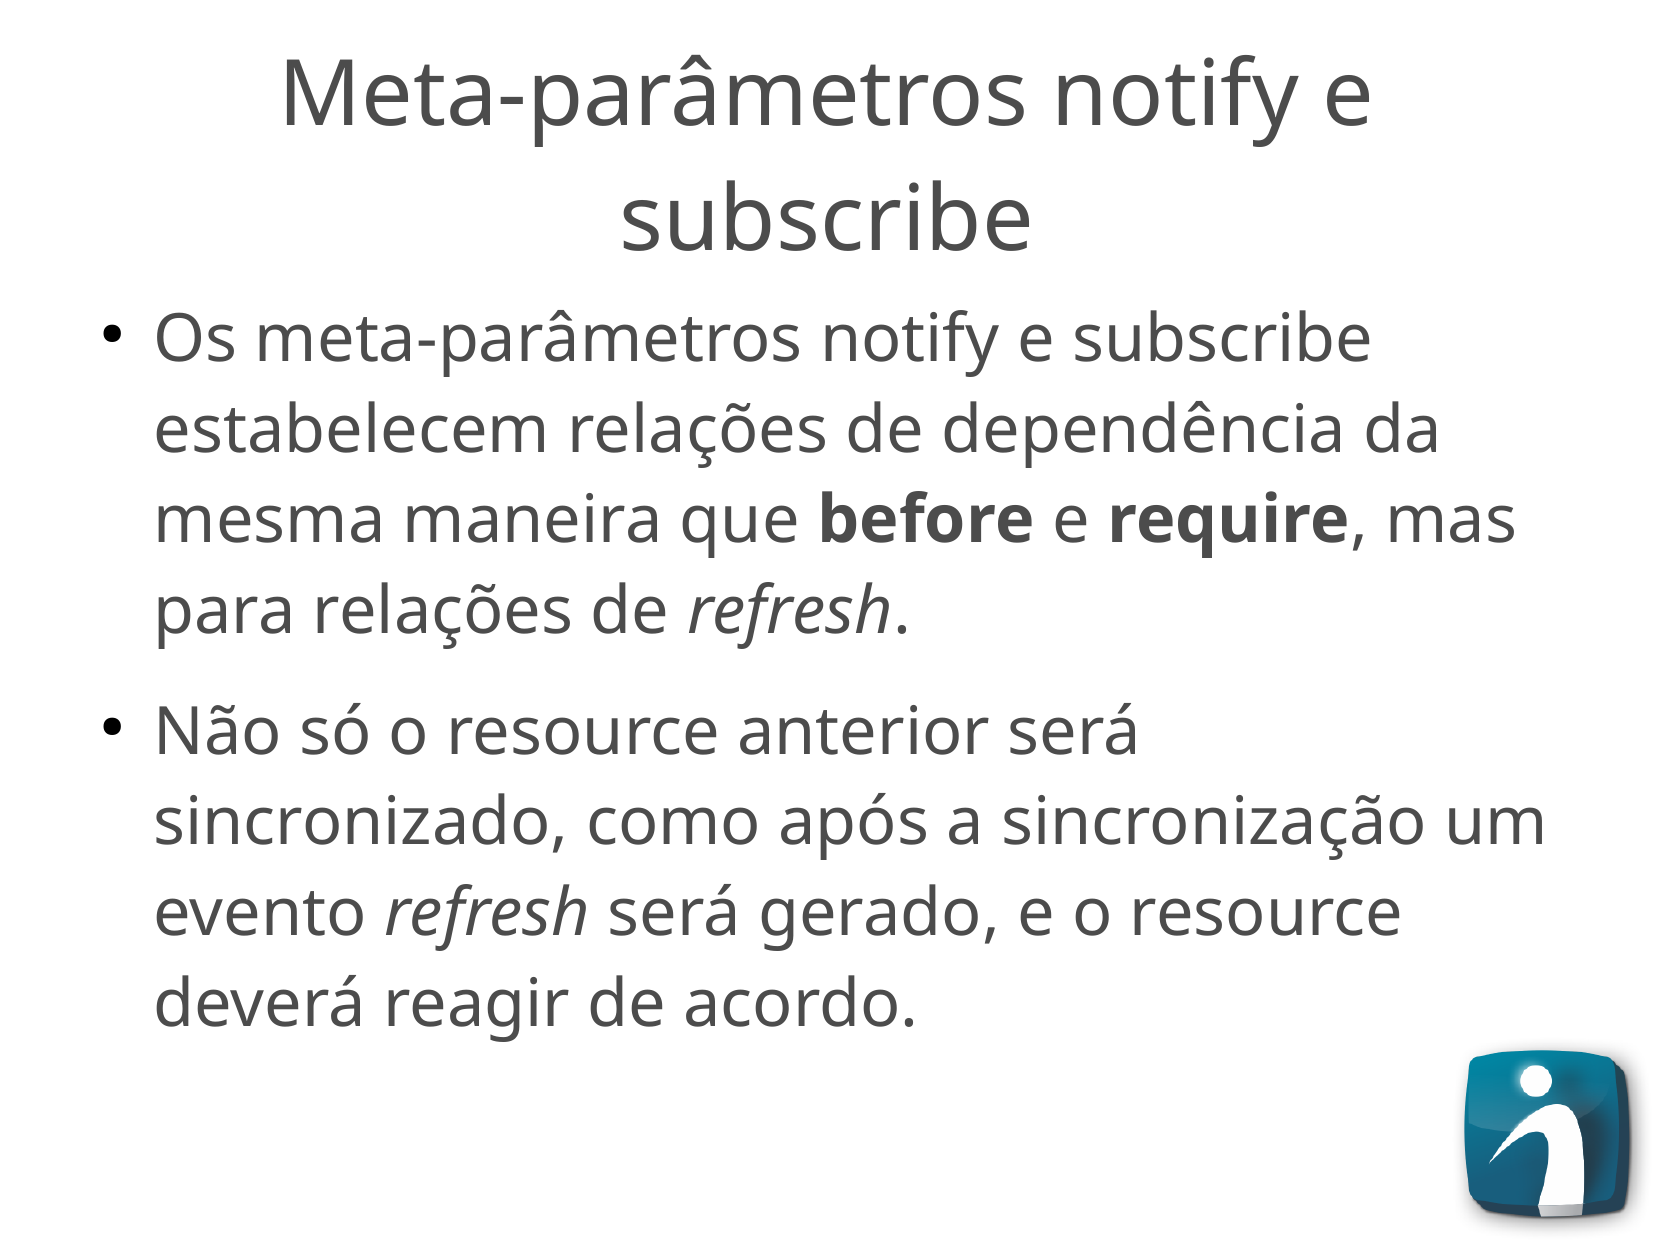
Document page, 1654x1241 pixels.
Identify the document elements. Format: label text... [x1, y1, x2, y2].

list Os meta-parâmetros notify e subscribe estabelecem relações de dependência da mesma maneira que before e require, mas para relações de refresh. Não só o resource anterior será sincronizado, como após a sincronização um evento refresh será gerado, e o resource deverá reagir de acordo. [82, 290, 1571, 1010]
picture [1447, 1035, 1654, 1241]
title Meta-parâmetros notify e subscribe [82, 49, 1571, 257]
